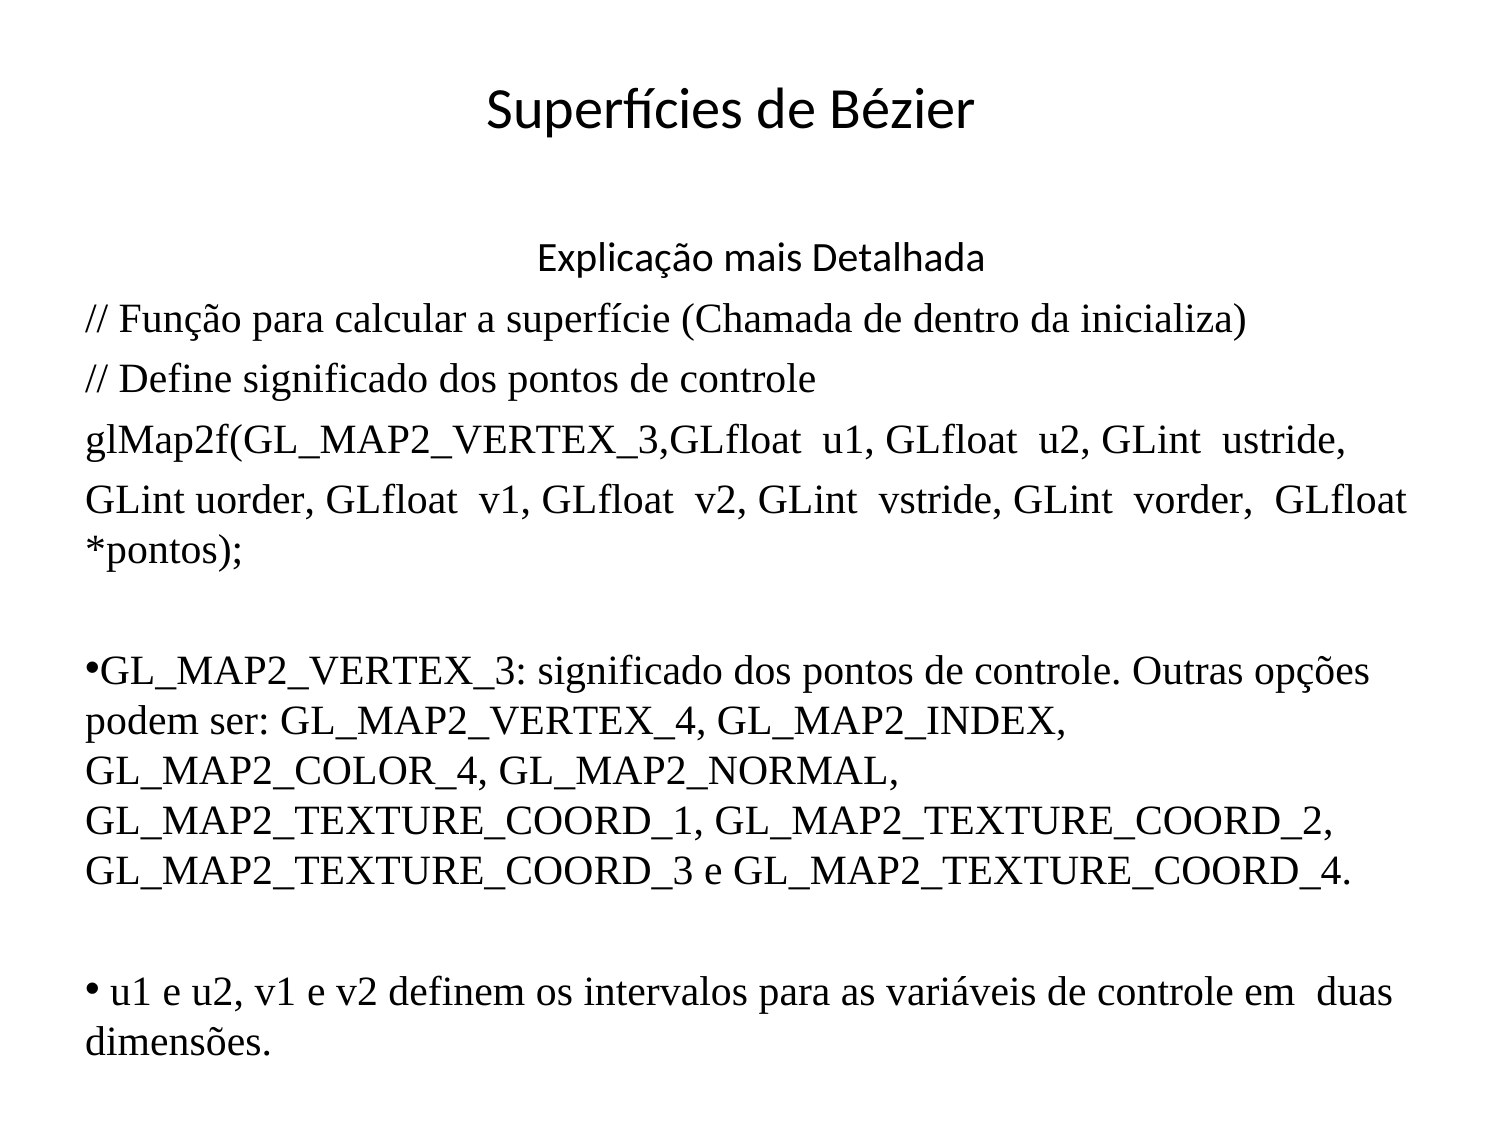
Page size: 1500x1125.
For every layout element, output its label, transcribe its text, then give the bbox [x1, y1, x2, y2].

text_box Explicação mais Detalhada // Função para calcular a superfície (Chamada de dentro da inicializa) // Define significado dos pontos de controle glMap2f(GL_MAP2_VERTEX_3,GLfloat u1, GLfloat u2, GLint ustride, GLint uorder, GLfloat v1, GLfloat v2, GLint vstride, GLint vorder, GLfloat *pontos); GL_MAP2_VERTEX_3: significado dos pontos de controle. Outras opções podem ser: GL_MAP2_VERTEX_4, GL_MAP2_INDEX, GL_MAP2_COLOR_4, GL_MAP2_NORMAL, GL_MAP2_TEXTURE_COORD_1, GL_MAP2_TEXTURE_COORD_2, GL_MAP2_TEXTURE_COORD_3 e GL_MAP2_TEXTURE_COORD_4. u1 e u2, v1 e v2 definem os intervalos para as variáveis de controle em duas dimensões. [70, 222, 1454, 1125]
title Superfícies de Bézier [93, 46, 1369, 165]
